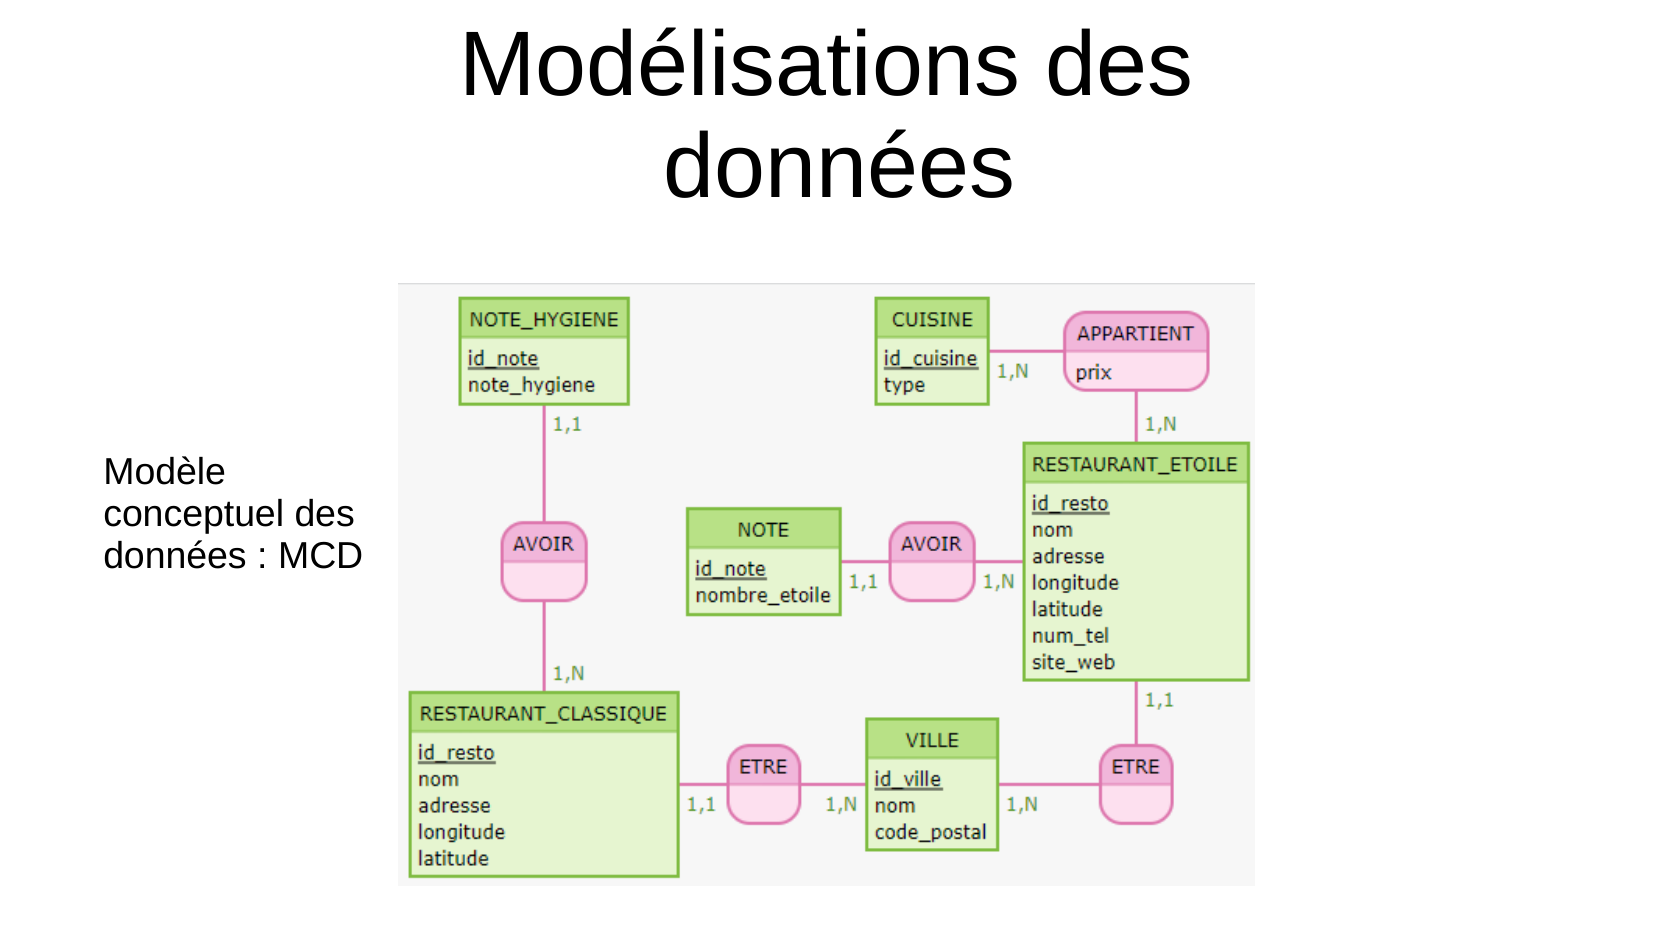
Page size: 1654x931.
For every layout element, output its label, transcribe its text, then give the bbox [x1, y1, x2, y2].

picture [398, 283, 1255, 886]
title Modélisations des données [82, 12, 1571, 218]
text_box Modèle conceptuel des données : MCD [88, 442, 384, 621]
